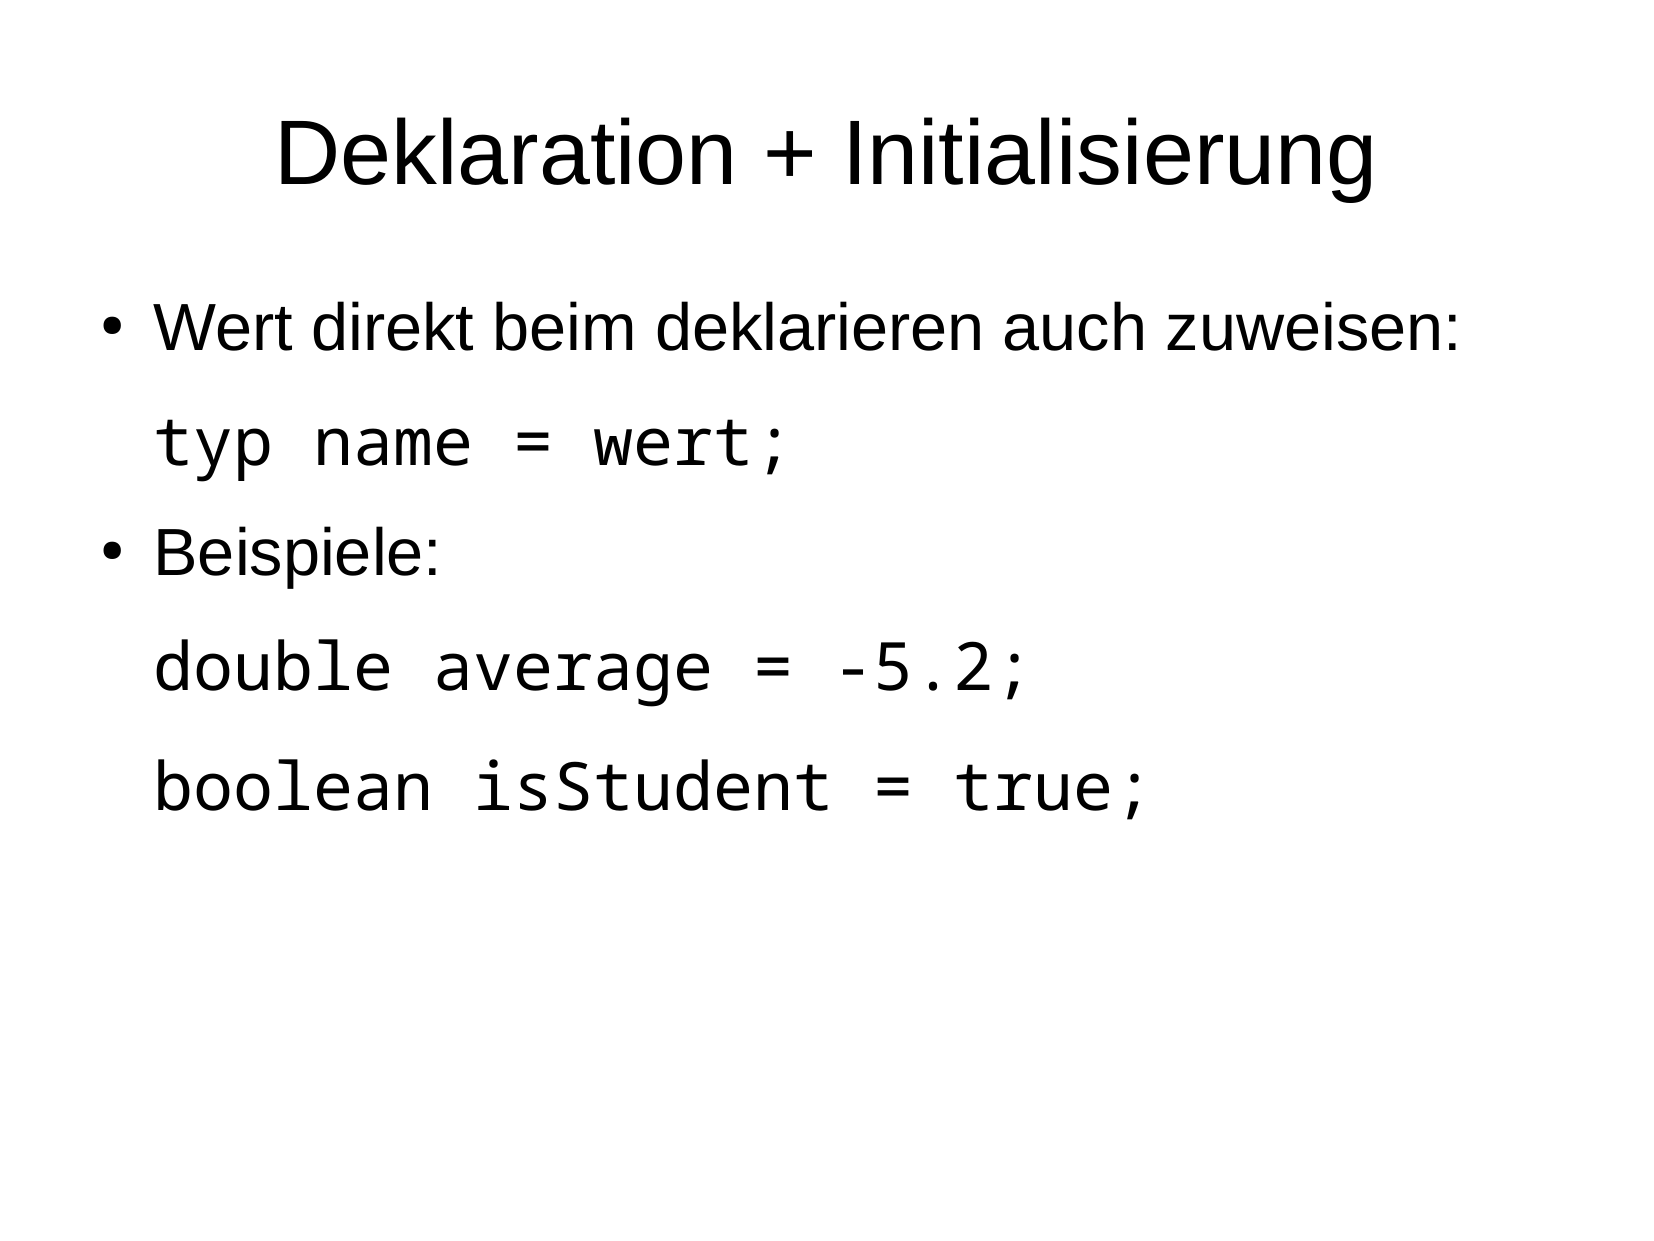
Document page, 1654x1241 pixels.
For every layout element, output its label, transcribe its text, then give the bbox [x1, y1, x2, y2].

list Wert direkt beim deklarieren auch zuweisen: typ name = wert; Beispiele: double average = -5.2; boolean isStudent = true; [82, 290, 1571, 1109]
title Deklaration + Initialisierung [82, 49, 1571, 257]
